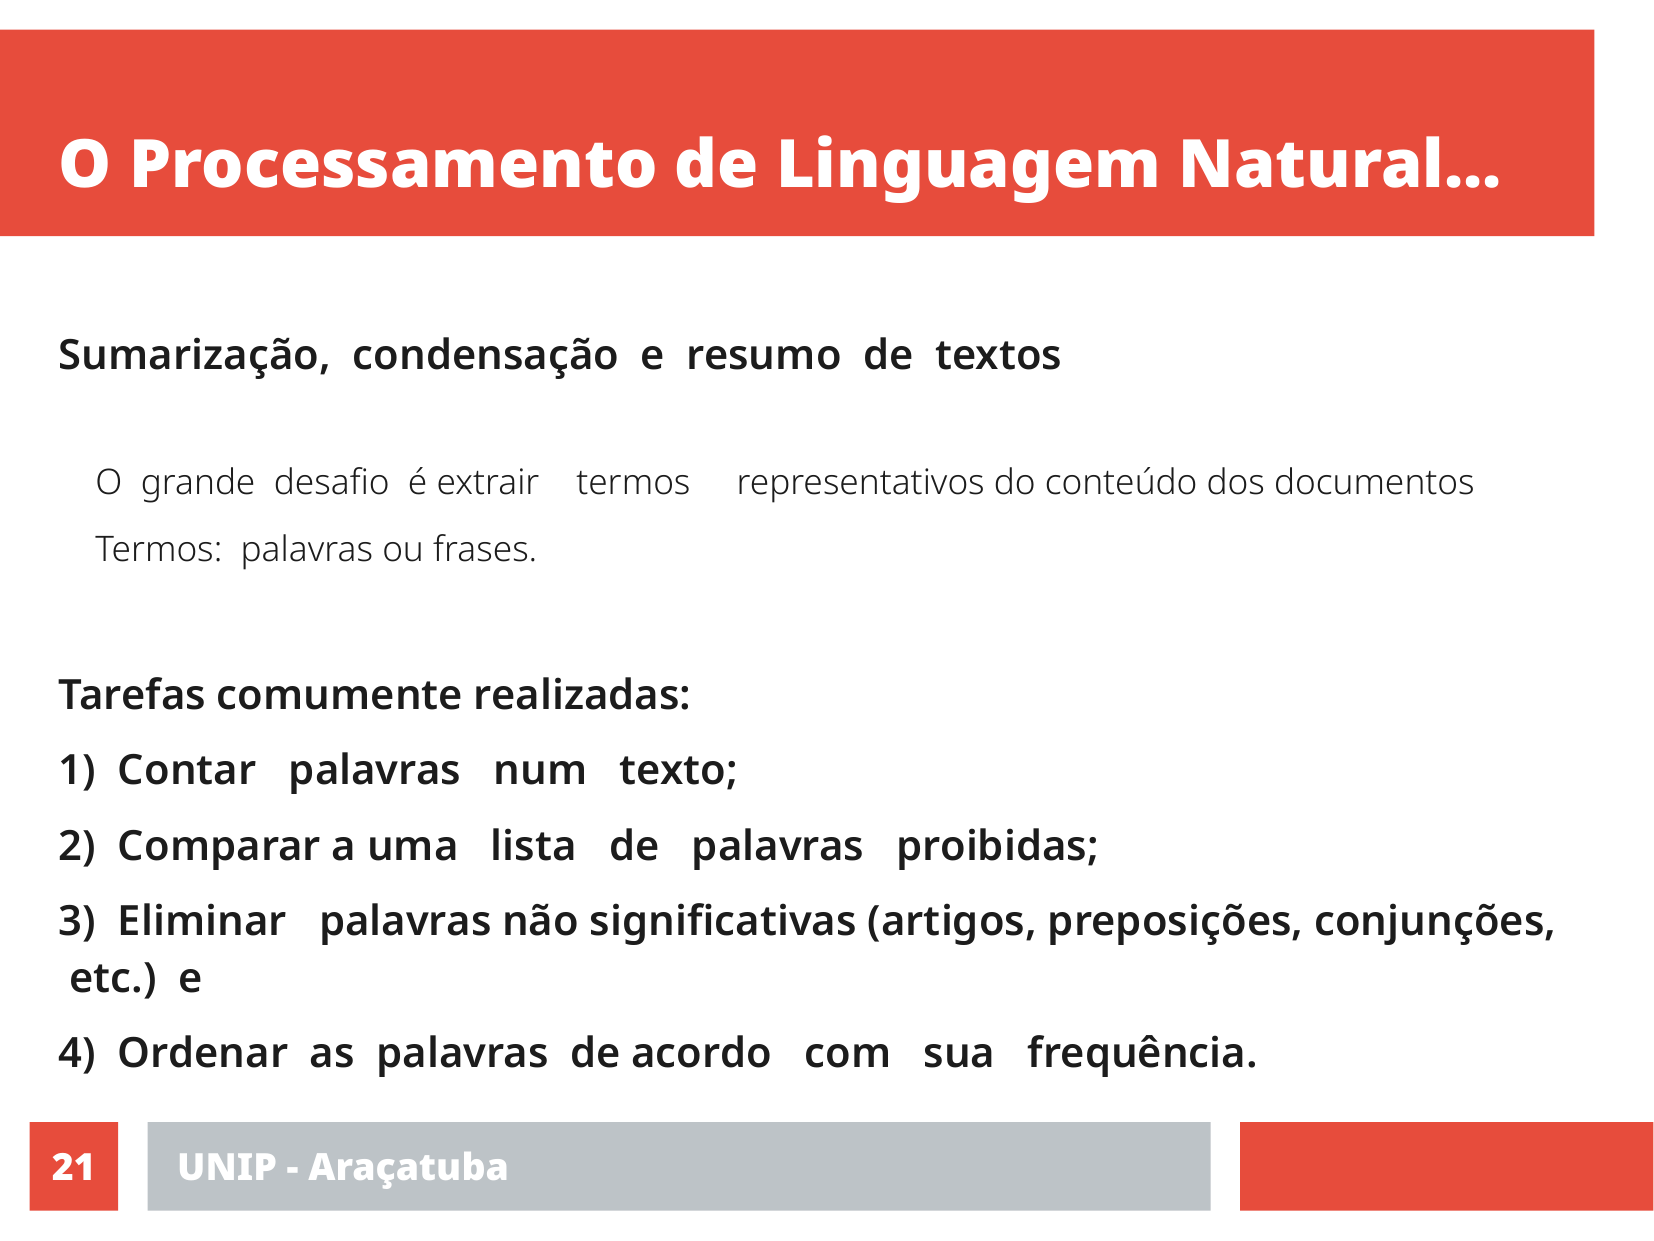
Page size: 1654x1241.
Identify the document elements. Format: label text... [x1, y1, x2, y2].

title O Processamento de Linguagem Natural... [59, 59, 1595, 207]
list Sumarização, condensação e resumo de textos O grande desafio é extrair termos representativos do conteúdo dos documentos Termos: palavras ou frases. Tarefas comumente realizadas: 1) Contar palavras num texto; 2) Comparar a uma lista de palavras proibidas; 3) Eliminar palavras não significativas (artigos, preposições, conjunções, etc.) e 4) Ordenar as palavras de acordo com sua frequência. [59, 324, 1565, 1093]
